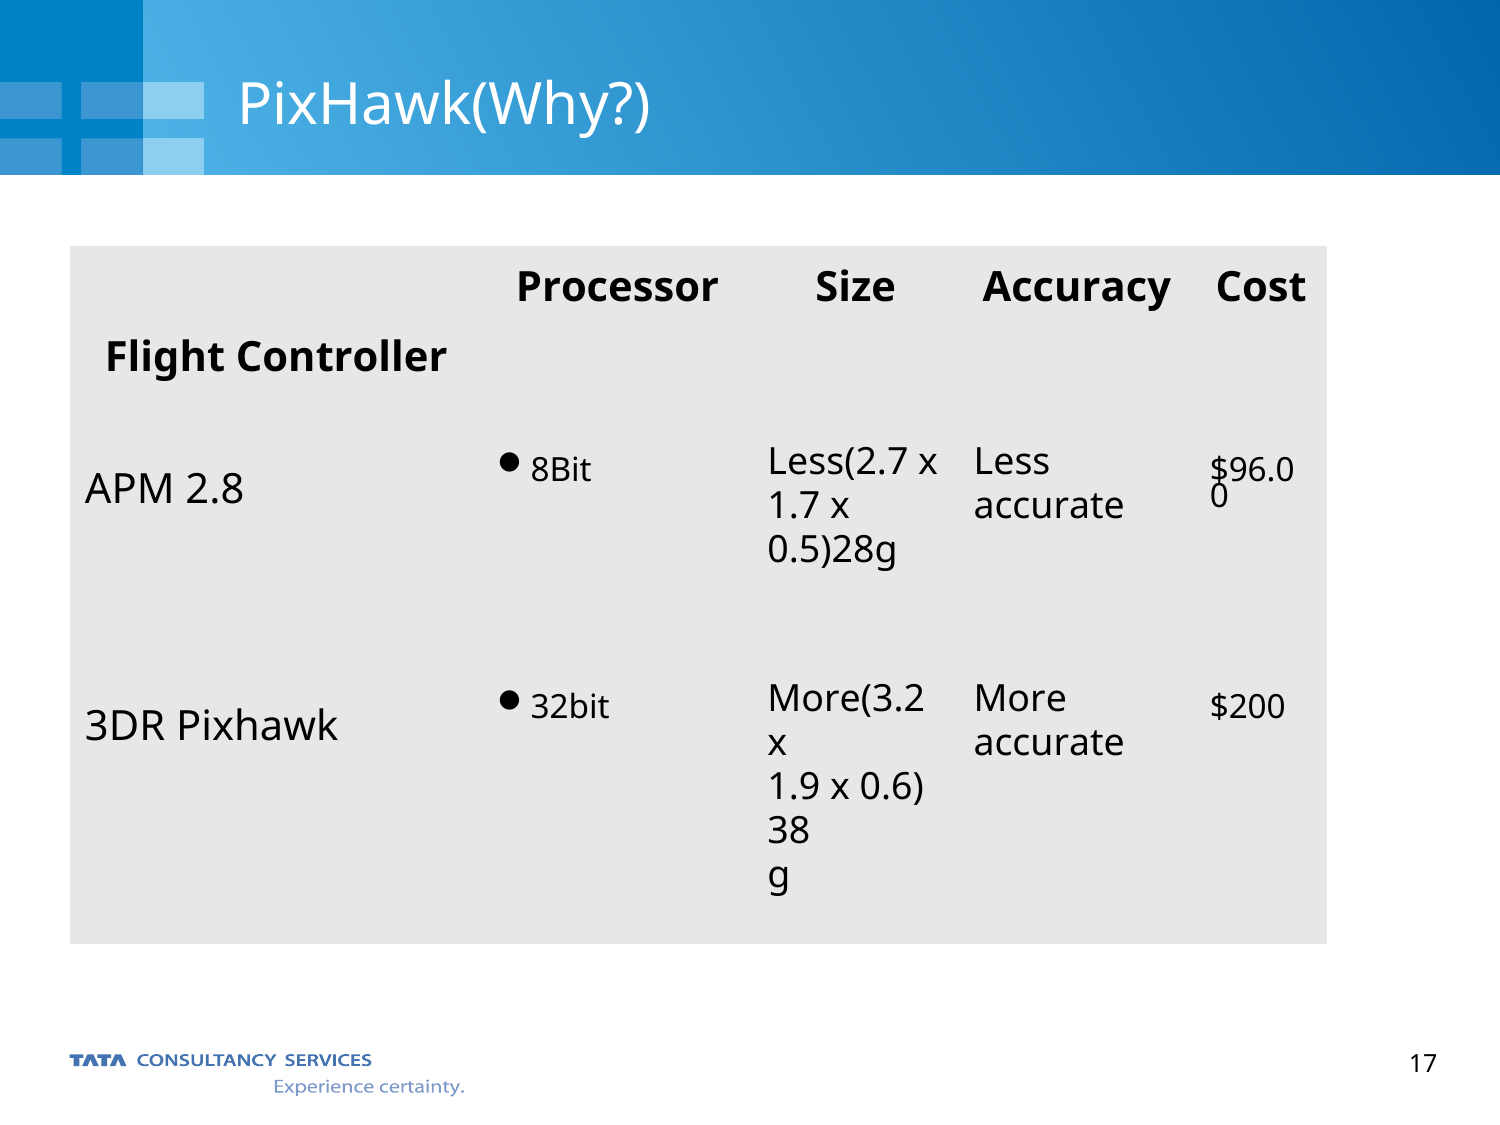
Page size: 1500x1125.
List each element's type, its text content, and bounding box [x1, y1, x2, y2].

table_cell 3DR Pixhawk [70, 626, 482, 944]
table_cell 32bit [482, 626, 753, 944]
table_cell Less(2.7 x 1.7 x 0.5)28g [753, 389, 959, 626]
table_cell $200 [1195, 626, 1327, 944]
text_box PixHawk(Why?) [222, 58, 667, 144]
table_cell $96.00 [1195, 389, 1327, 626]
table_cell Less accurate [959, 389, 1195, 626]
table_header Processor [482, 246, 753, 389]
table_header Size [753, 246, 959, 389]
table_header Accuracy [959, 246, 1195, 389]
table_cell More(3.2 x 1.9 x 0.6) 38 g [753, 626, 959, 944]
table_cell APM 2.8 [70, 389, 482, 626]
table_header Flight Controller [70, 246, 482, 389]
table_header Cost [1195, 246, 1327, 389]
table_cell More accurate [959, 626, 1195, 944]
table_cell 8Bit [482, 389, 753, 626]
